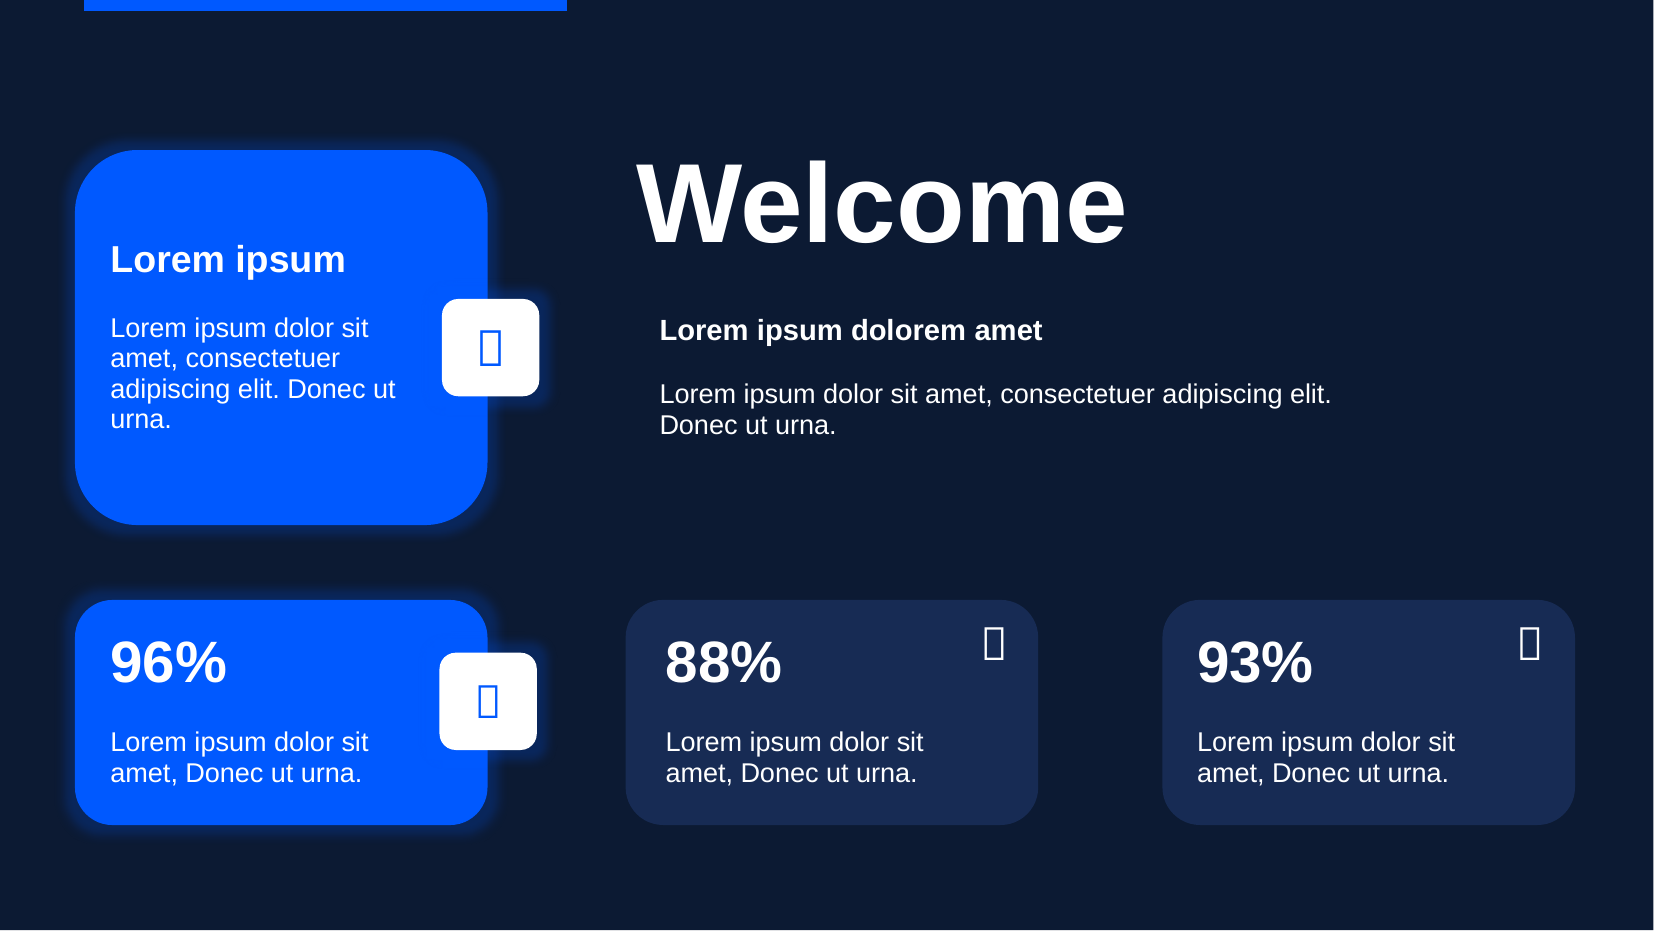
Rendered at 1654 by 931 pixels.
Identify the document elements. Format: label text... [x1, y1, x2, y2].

text_box [88, 599, 488, 643]
text_box Lorem ipsum Lorem ipsum dolor sit amet, consectetuer adipiscing elit. Donec ut urna. [75, 185, 443, 488]
text_box Lorem ipsum dolorem amet Lorem ipsum dolor sit amet, consectetuer adipiscing elit. Donec ut urna. [624, 313, 1353, 542]
text_box [637, 599, 938, 610]
text_box  [938, 599, 1014, 685]
text_box [1174, 599, 1474, 610]
text_box [80, 406, 488, 526]
text_box 93% Lorem ipsum dolor sit amet, Donec ut urna. [1161, 610, 1529, 808]
text_box  [1474, 599, 1550, 685]
text_box [1168, 602, 1576, 826]
text_box 88% Lorem ipsum dolor sit amet, Donec ut urna. [630, 610, 998, 808]
text_box [625, 619, 630, 805]
title Welcome [636, 140, 1387, 285]
text_box  [443, 652, 537, 751]
text_box [81, 760, 488, 826]
text_box 96% Lorem ipsum dolor sit amet, Donec ut urna. [75, 609, 443, 808]
text_box [81, 150, 488, 291]
text_box [631, 602, 1039, 826]
text_box  [443, 298, 540, 397]
